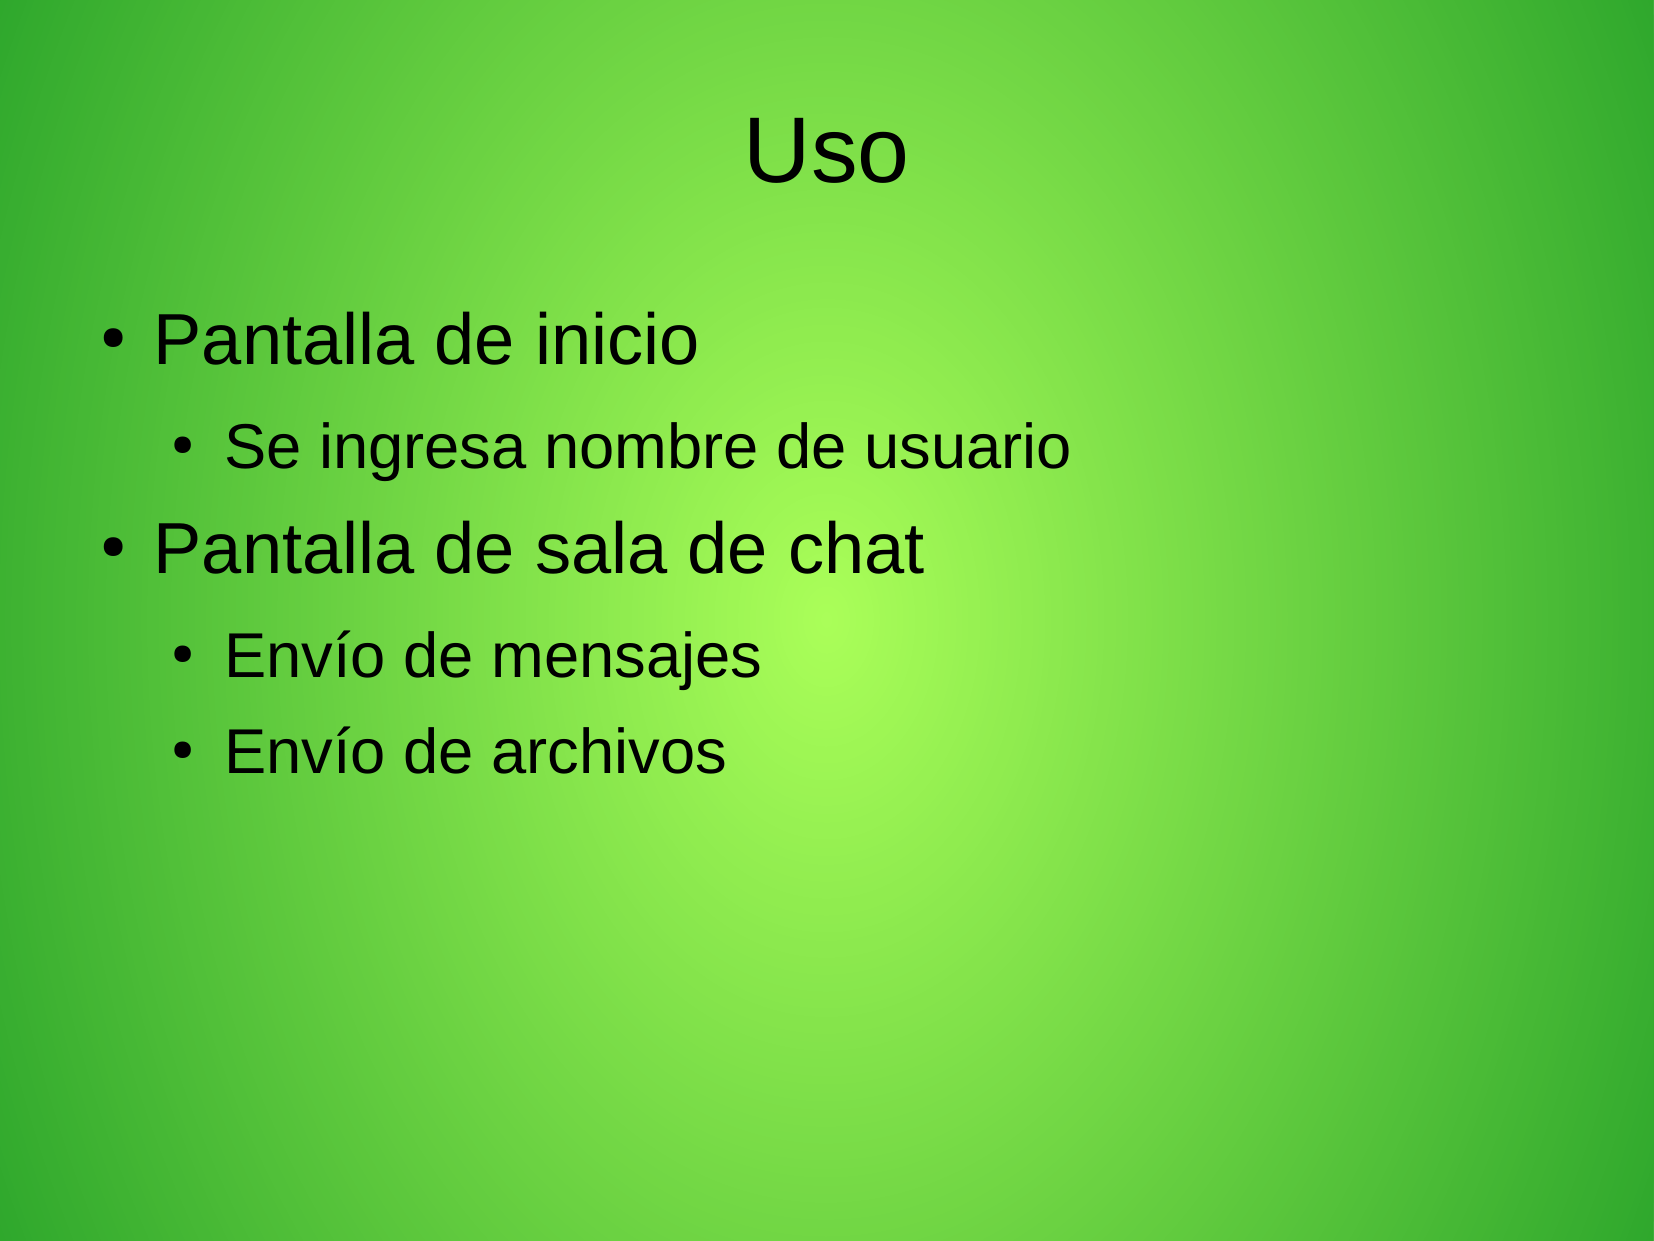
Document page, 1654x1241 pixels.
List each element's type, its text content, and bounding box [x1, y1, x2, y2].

list Pantalla de inicio Se ingresa nombre de usuario Pantalla de sala de chat Envío de mensajes Envío de archivos [82, 299, 1571, 1019]
title Uso [82, 47, 1571, 252]
